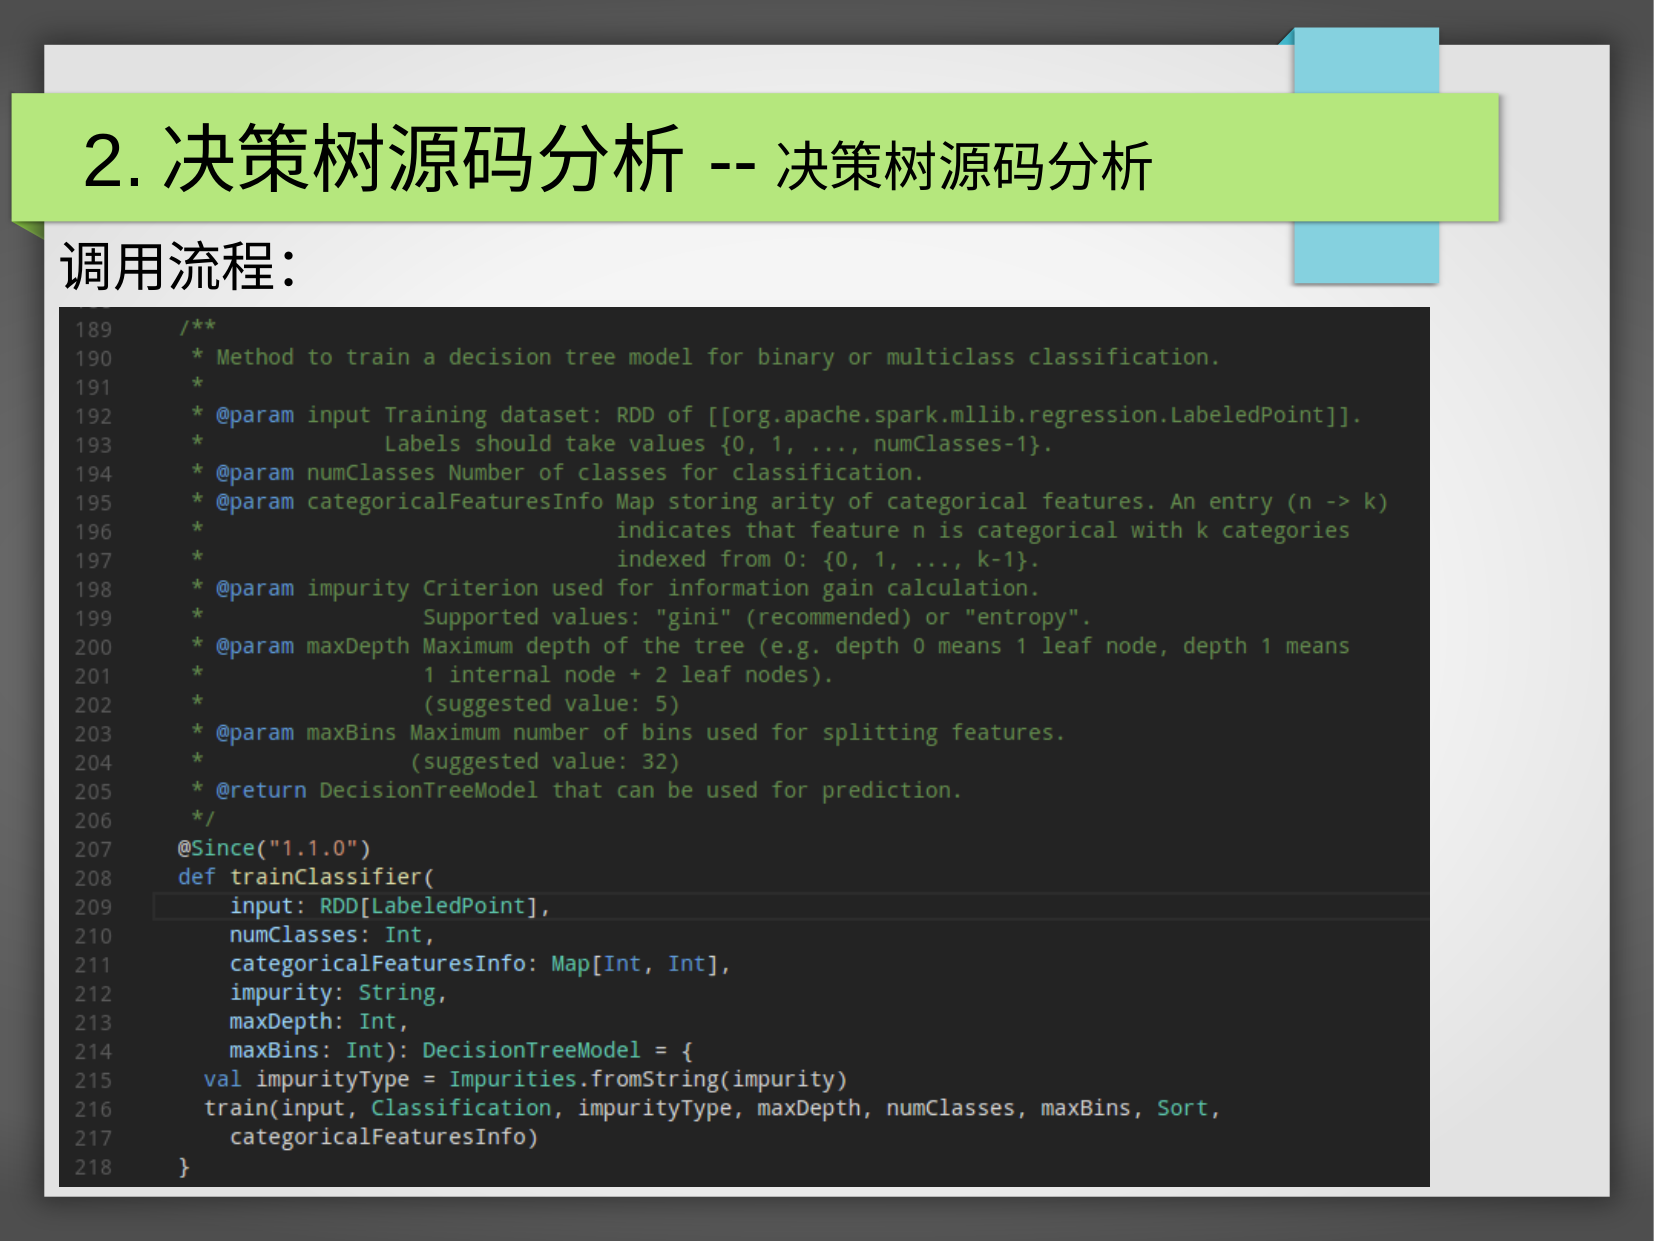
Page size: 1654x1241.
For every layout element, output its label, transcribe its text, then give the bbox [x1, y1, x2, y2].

picture [0, 0, 1654, 1241]
subtitle 调用流程： [59, 224, 1548, 332]
title 2.决策树源码分析--决策树源码分析 [82, 94, 1264, 213]
